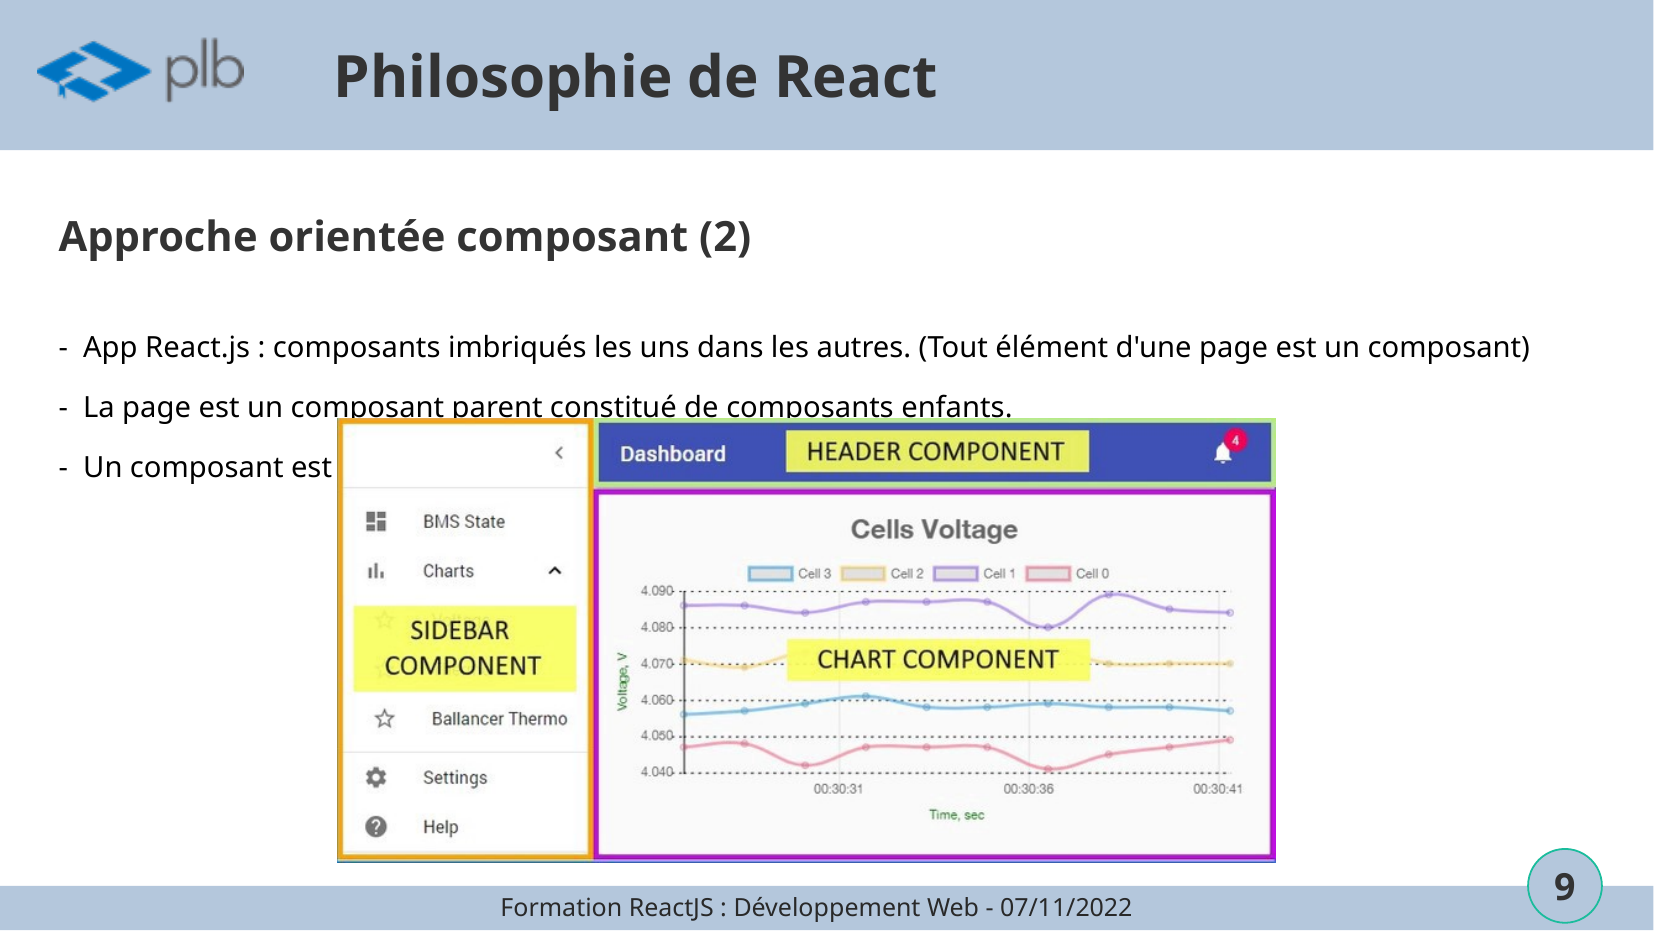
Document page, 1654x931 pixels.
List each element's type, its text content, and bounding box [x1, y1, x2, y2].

picture [37, 33, 244, 113]
text_box Formation ReactJS : Développement Web - 07/11/2022 [461, 888, 1173, 926]
picture [337, 418, 1276, 863]
text_box Approche orientée composant (2) - App React.js : composants imbriqués les uns dans les autres. (Tout élément d'une page est un composant) - La page est un composant parent constitué de composants enfants. - Un composant est un fichier Js qui peut être une classe ou une fonction particulière [58, 150, 1595, 413]
title Philosophie de React [333, 0, 1613, 151]
